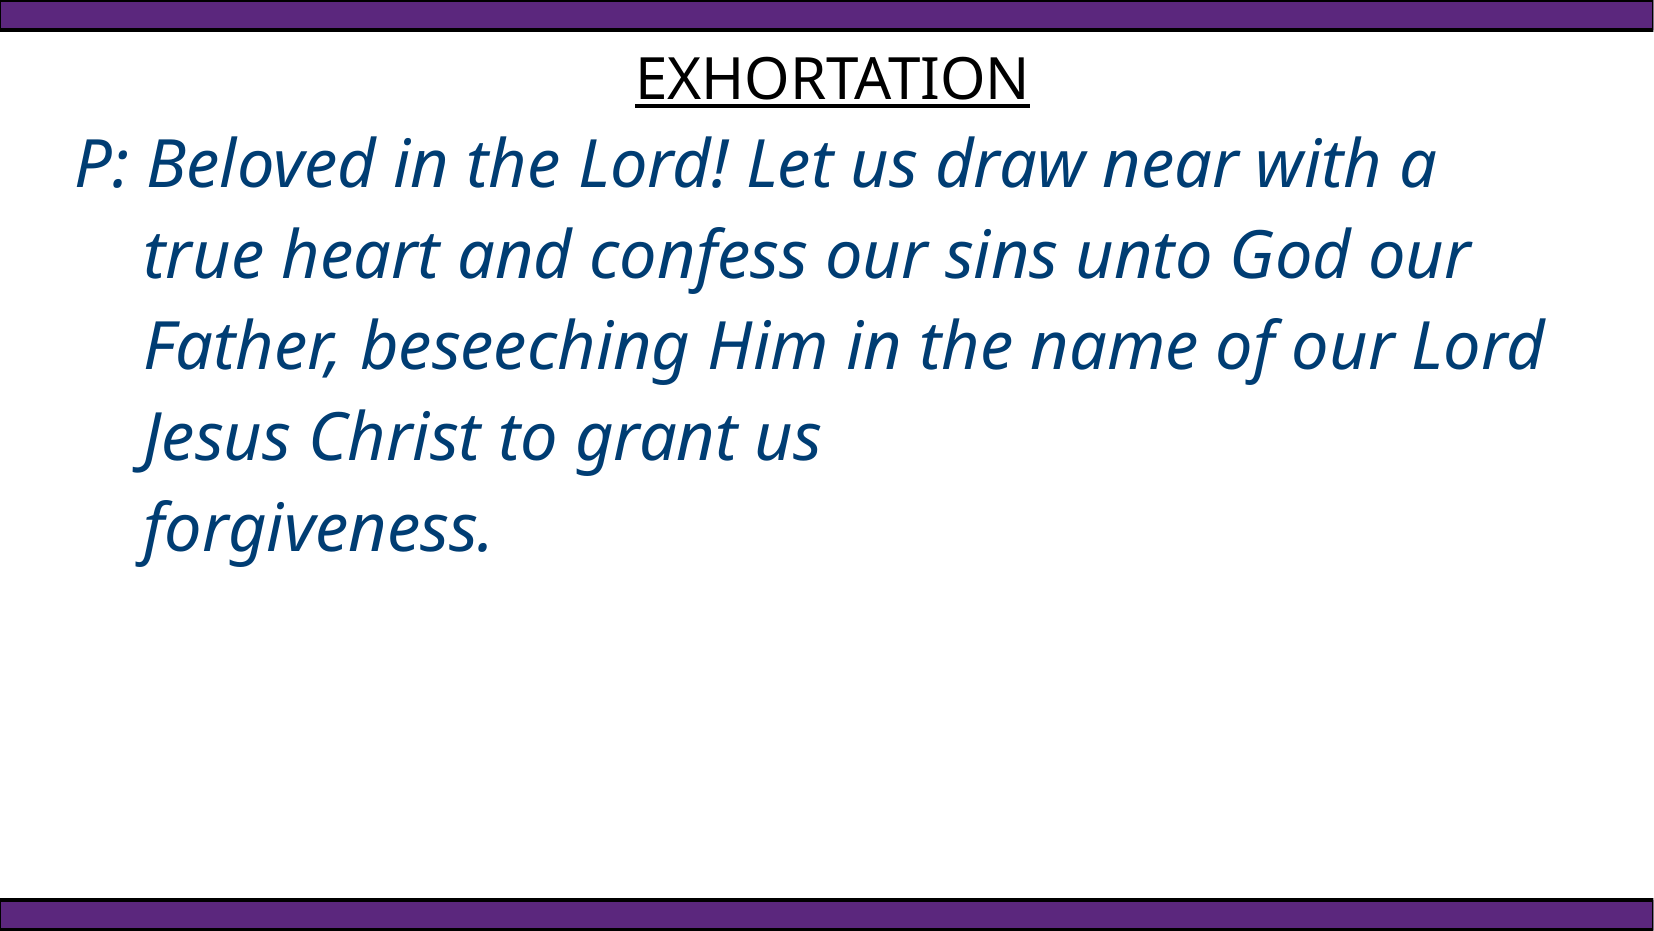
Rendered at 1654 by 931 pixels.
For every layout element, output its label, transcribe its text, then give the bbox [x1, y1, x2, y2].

text_box EXHORTATION P: Beloved in the Lord! Let us draw near with a true heart and confess our sins unto God our Father, beseeching Him in the name of our Lord Jesus Christ to grant us forgiveness. [60, 30, 1606, 571]
text_box [0, 900, 1654, 931]
text_box [0, 0, 1654, 31]
